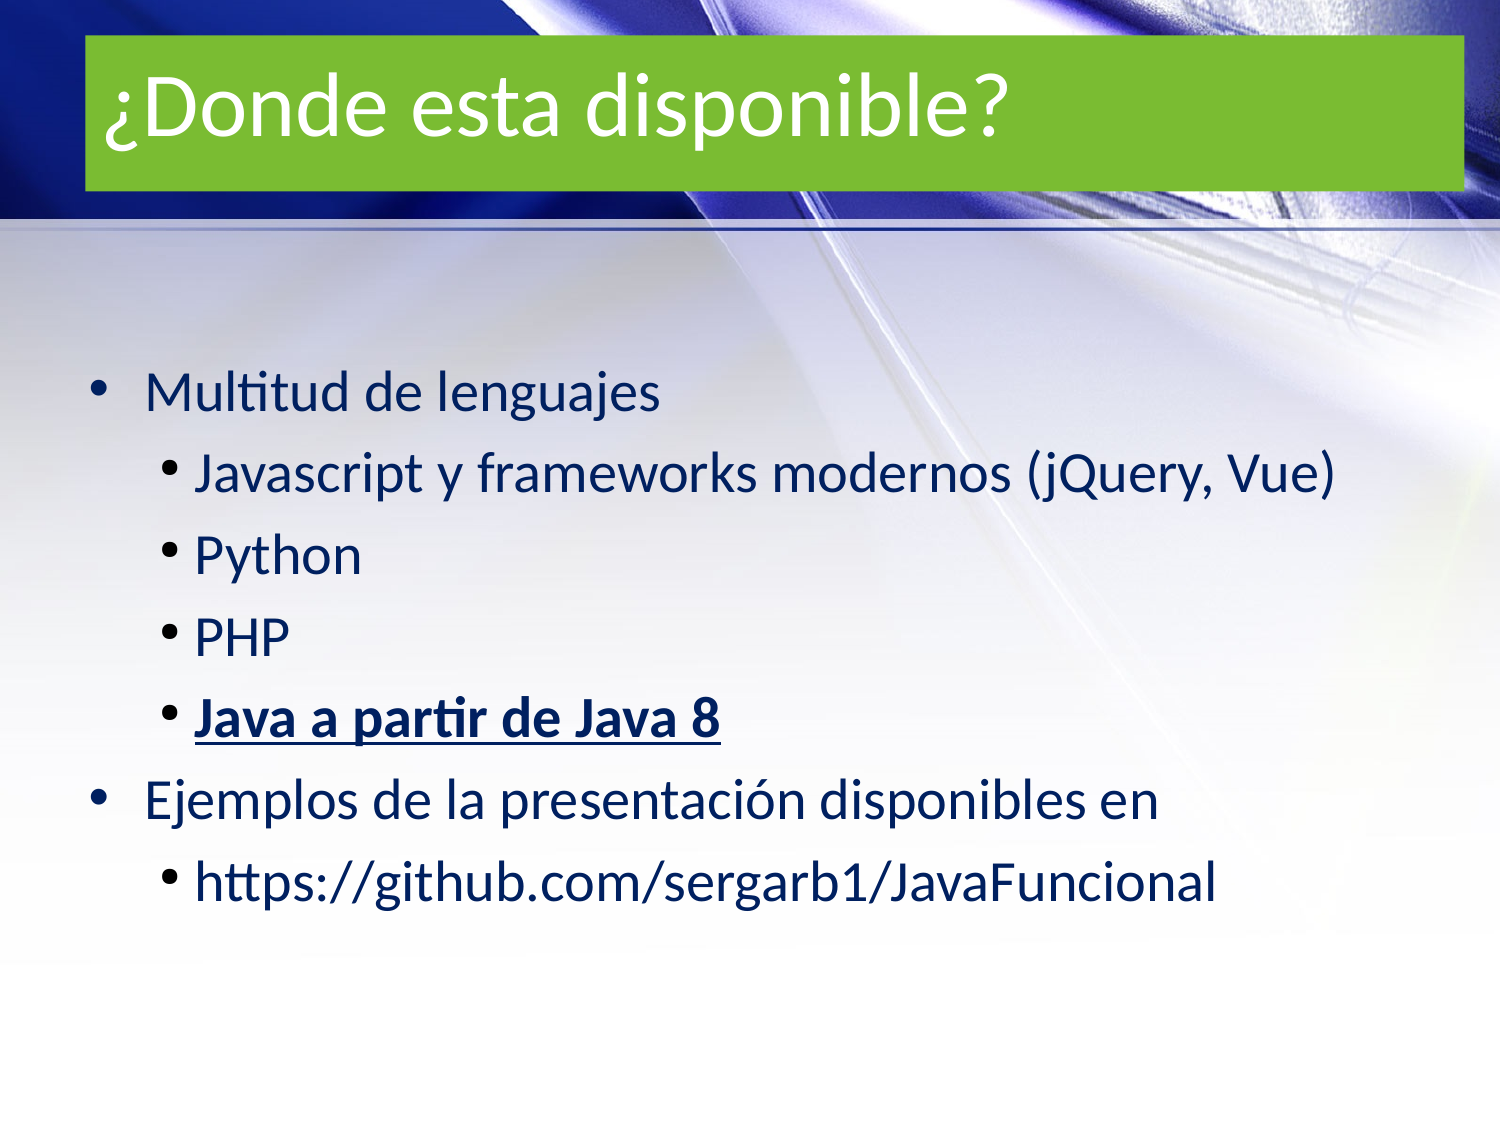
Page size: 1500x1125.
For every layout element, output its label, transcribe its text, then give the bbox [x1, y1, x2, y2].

text_box ¿Donde esta disponible? [85, 35, 1465, 192]
picture [0, 0, 1500, 1125]
text_box Multitud de lenguajes Javascript y frameworks modernos (jQuery, Vue) Python PHP Java a partir de Java 8 Ejemplos de la presentación disponibles en https://github.com/sergarb1/JavaFuncional [73, 345, 1424, 989]
